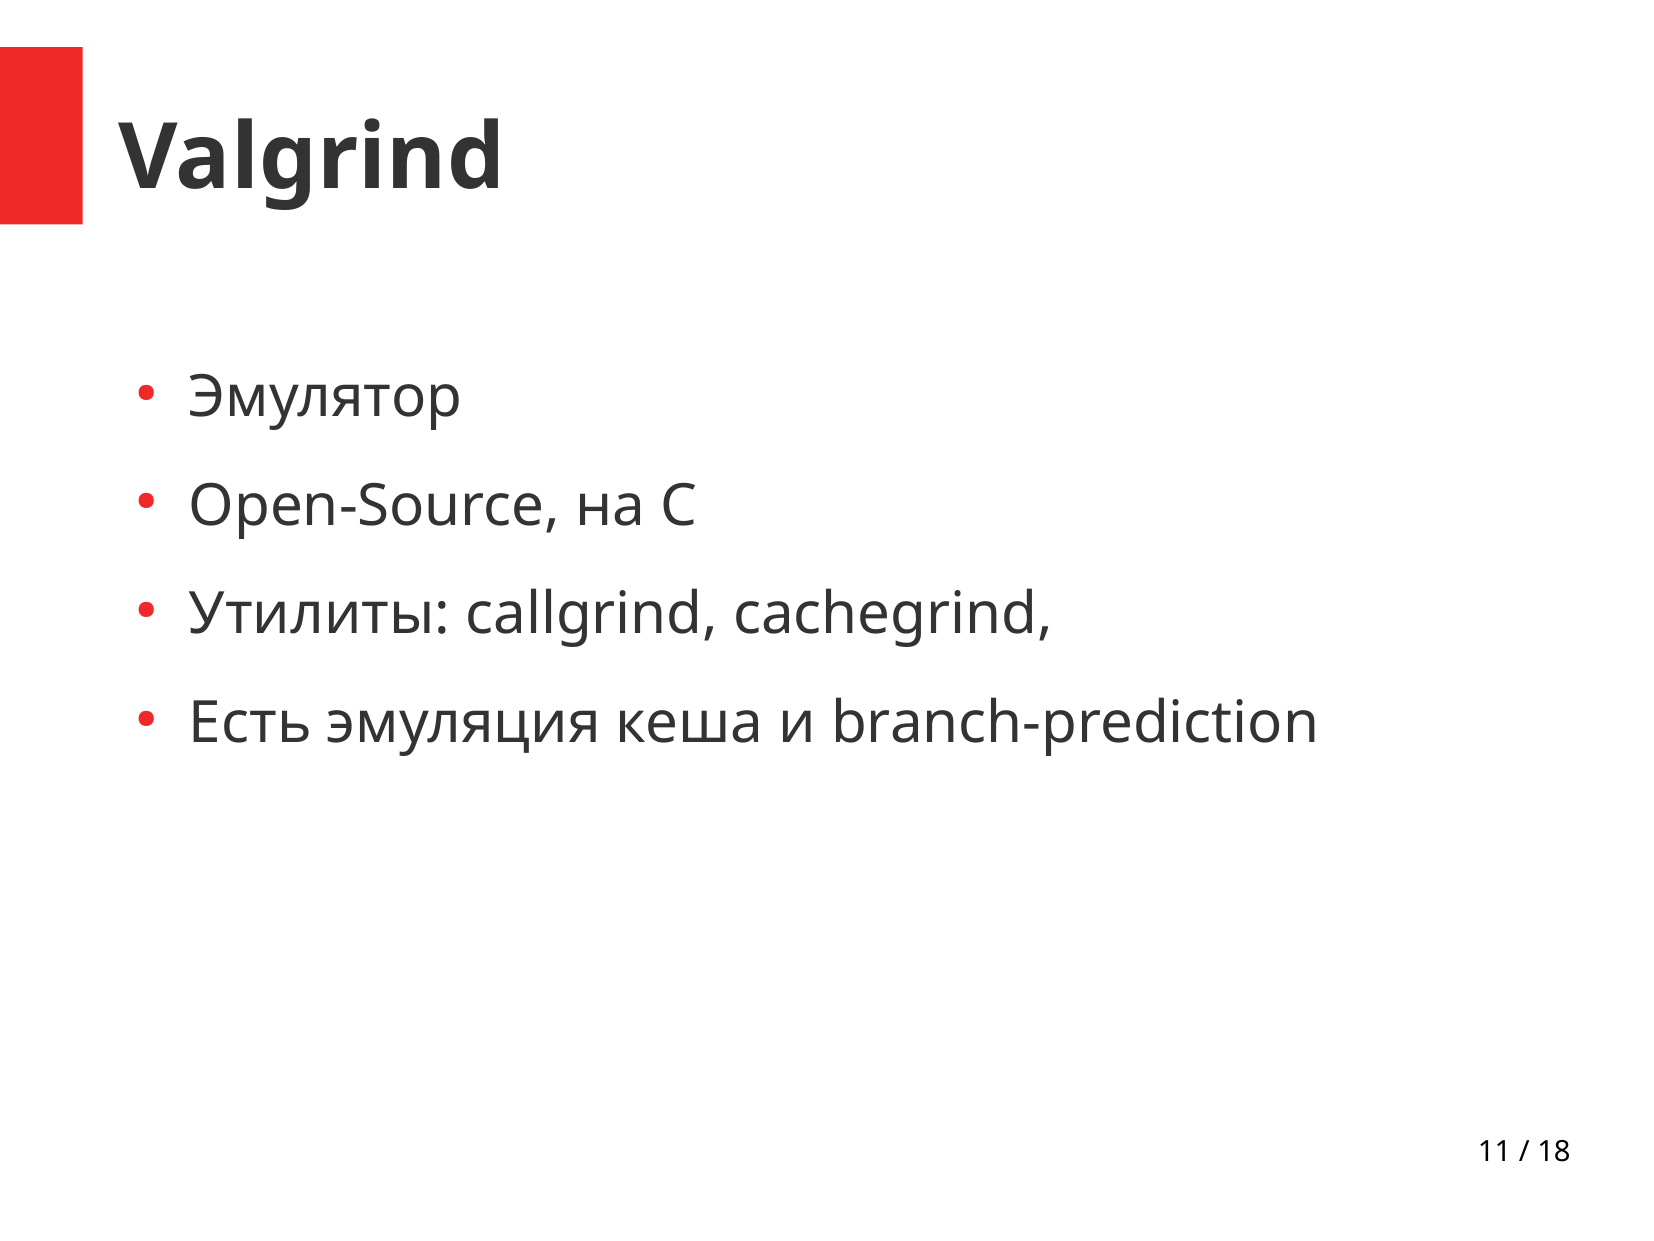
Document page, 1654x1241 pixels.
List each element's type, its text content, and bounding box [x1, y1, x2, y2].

title Valgrind [118, 49, 1571, 257]
list Эмулятор Open-Source, на C Утилиты: callgrind, cachegrind, Есть эмуляция кеша и branch-prediction [118, 354, 1536, 1074]
